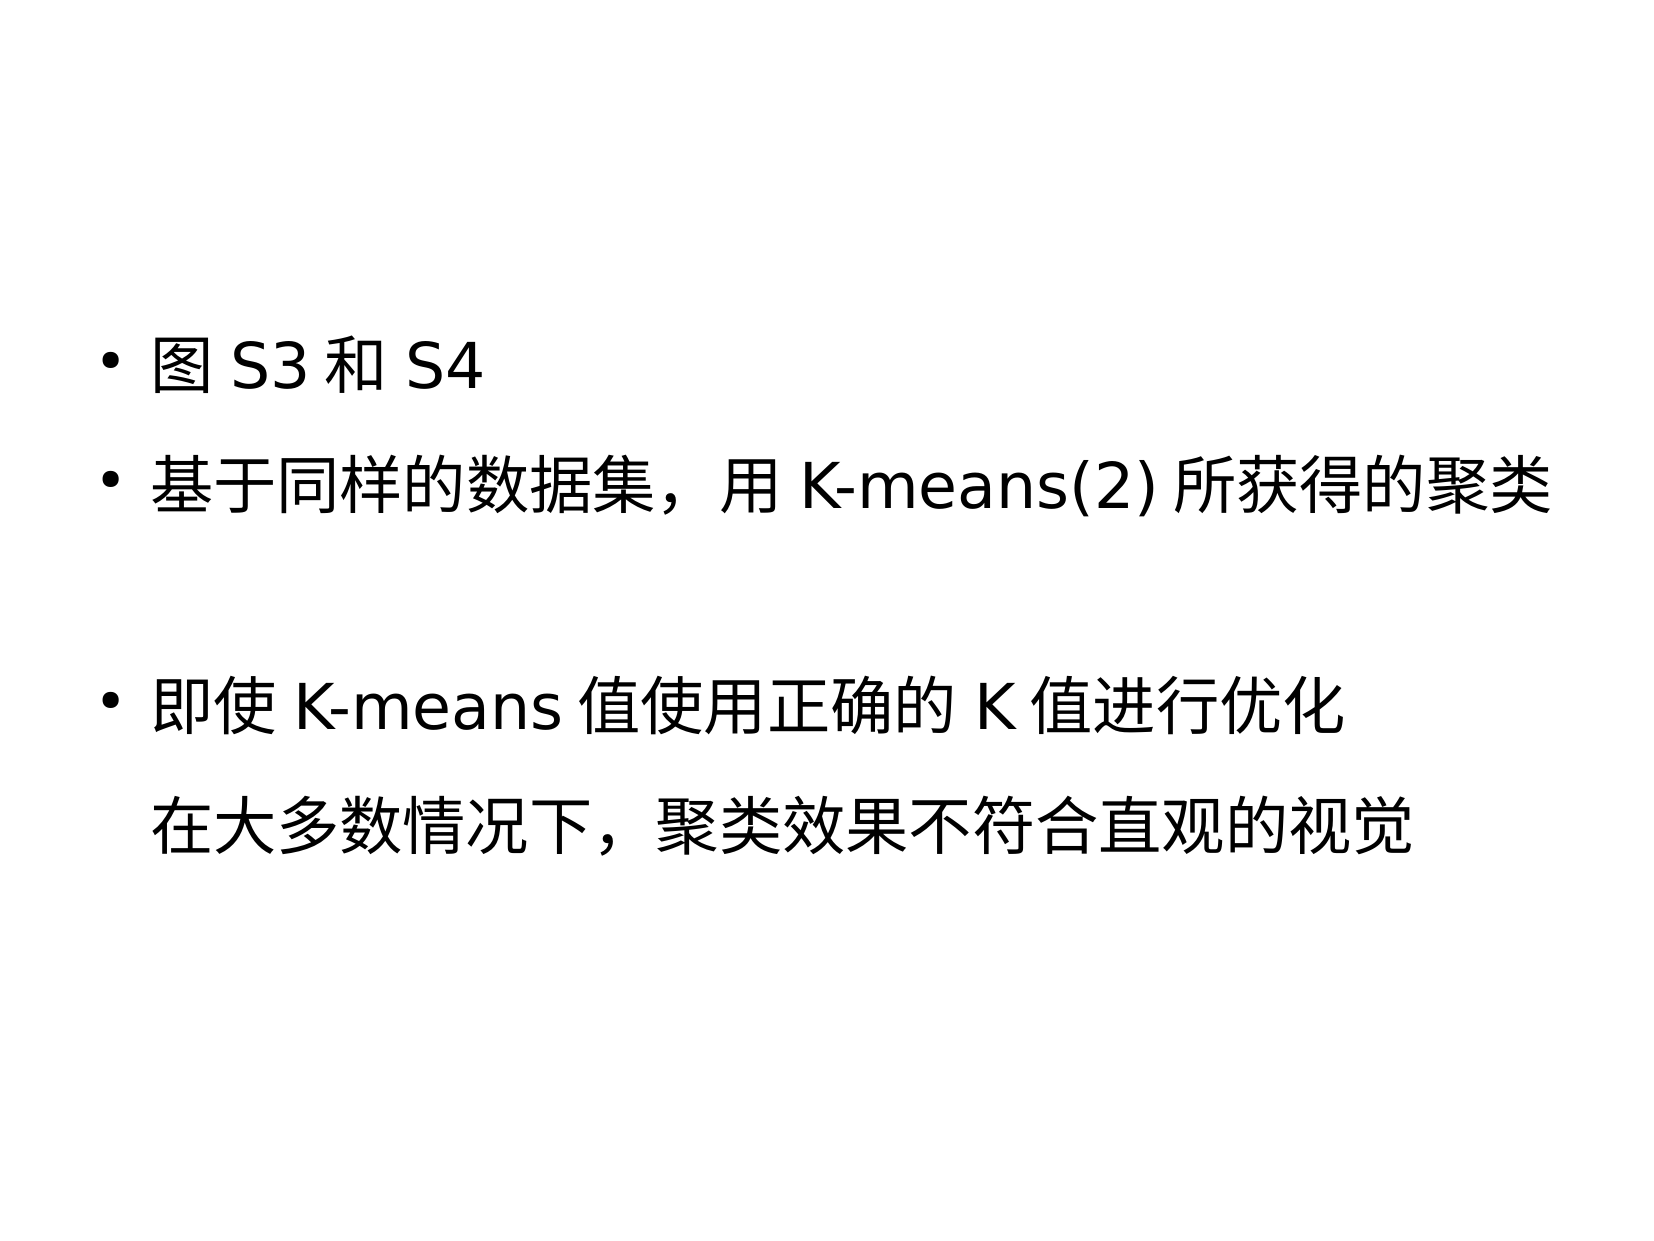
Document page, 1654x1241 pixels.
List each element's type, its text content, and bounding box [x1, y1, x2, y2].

list 图S3和S4 基于同样的数据集，用K-means(2)所获得的聚类 即使K-means值使用正确的K值进行优化 在大多数情况下，聚类效果不符合直观的视觉 [82, 213, 1571, 934]
